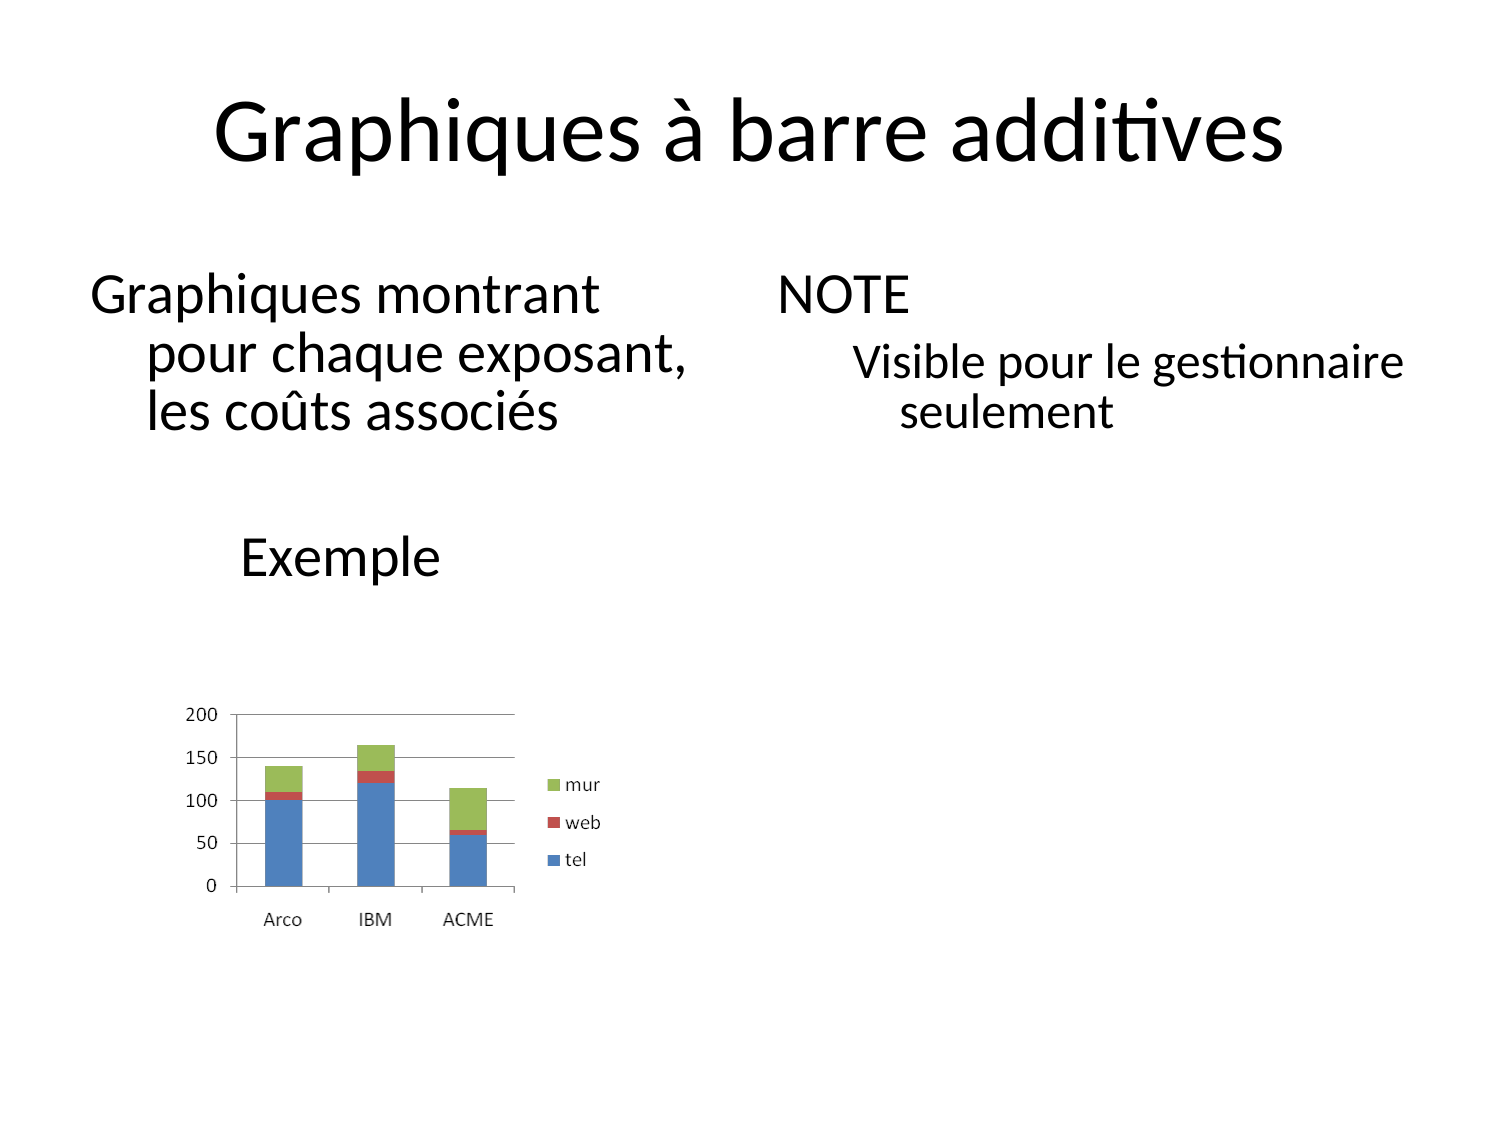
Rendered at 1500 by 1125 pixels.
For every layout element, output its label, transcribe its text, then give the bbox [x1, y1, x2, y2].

picture [162, 690, 623, 955]
list Graphiques montrant pour chaque exposant, les coûts associés Exemple [75, 262, 738, 1006]
list NOTE Visible pour le gestionnaire seulement [762, 262, 1426, 1006]
title Graphiques à barre additives [75, 21, 1426, 257]
